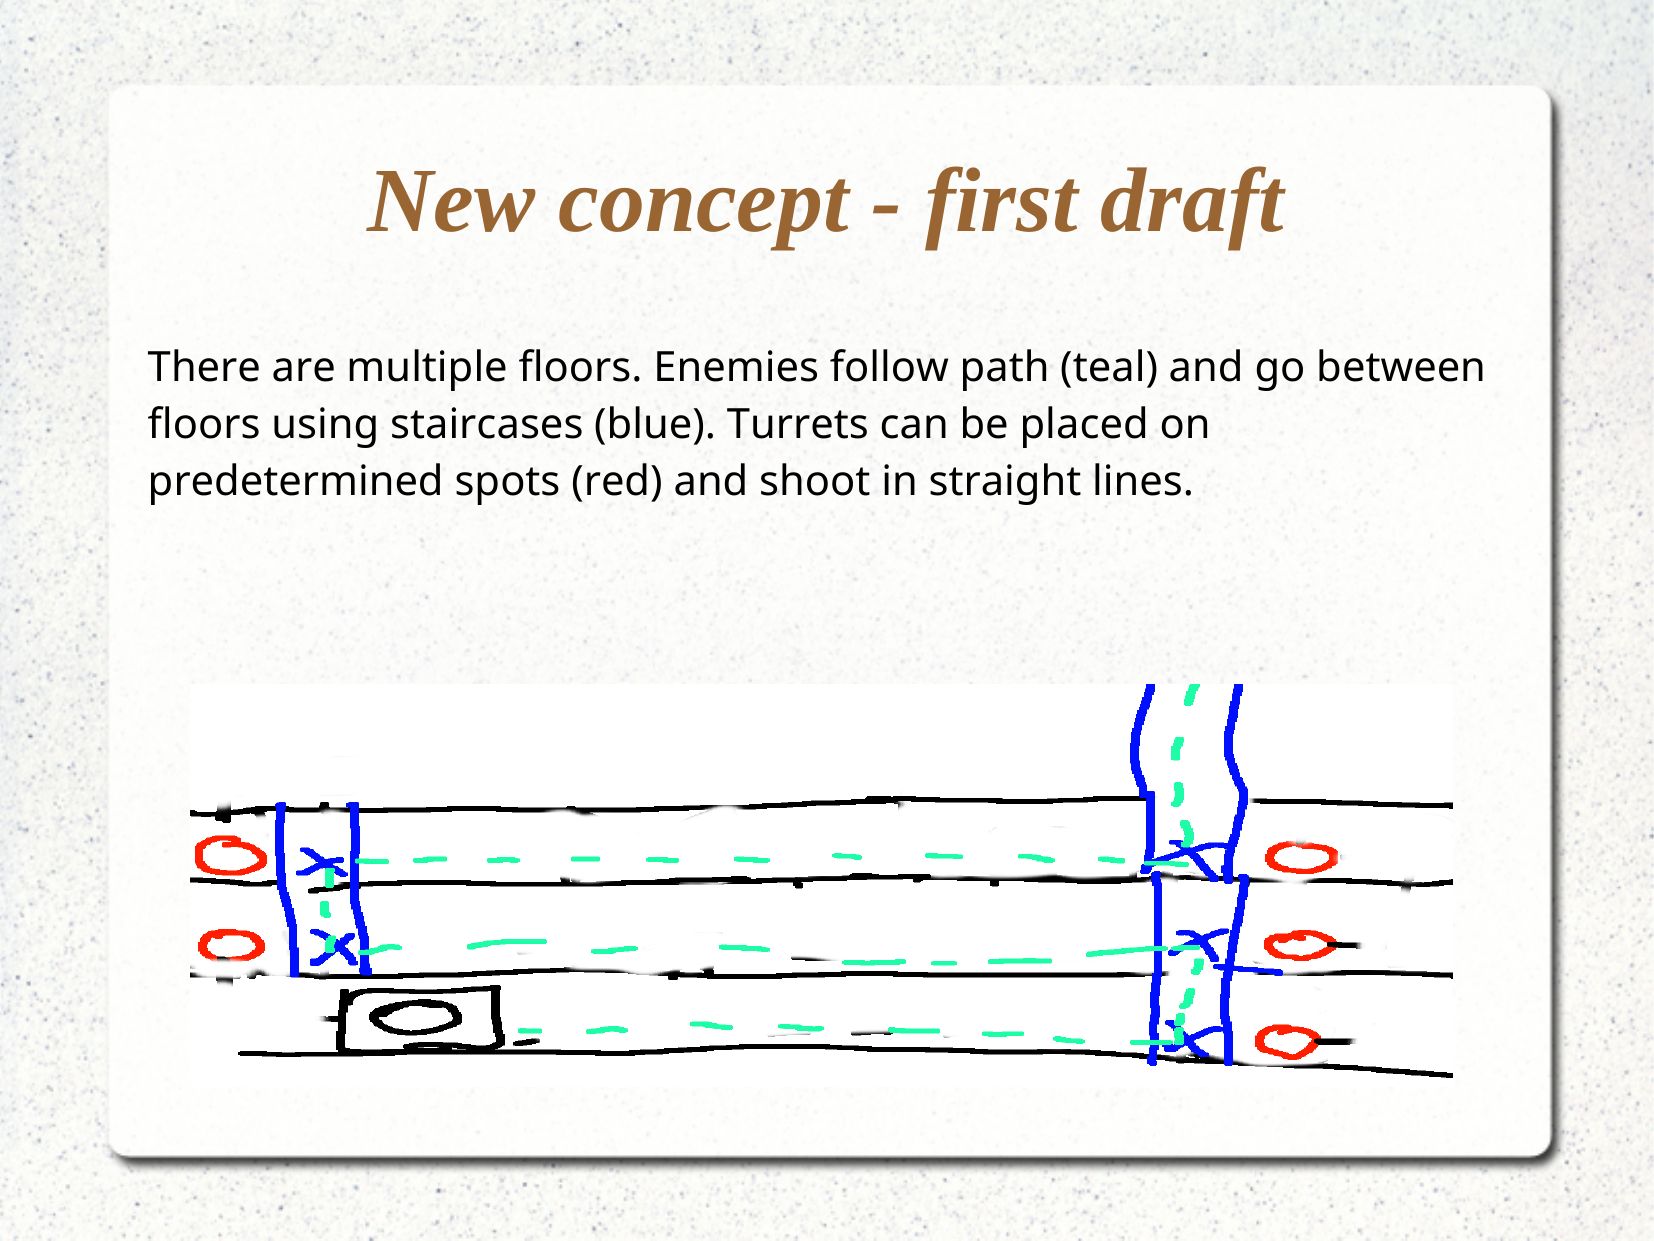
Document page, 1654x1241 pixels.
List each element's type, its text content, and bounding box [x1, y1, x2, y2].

title New concept - first draft [118, 96, 1536, 304]
picture [0, 0, 1654, 1241]
list There are multiple floors. Enemies follow path (teal) and go between floors using staircases (blue). Turrets can be placed on predetermined spots (red) and shoot in straight lines. [147, 336, 1506, 987]
